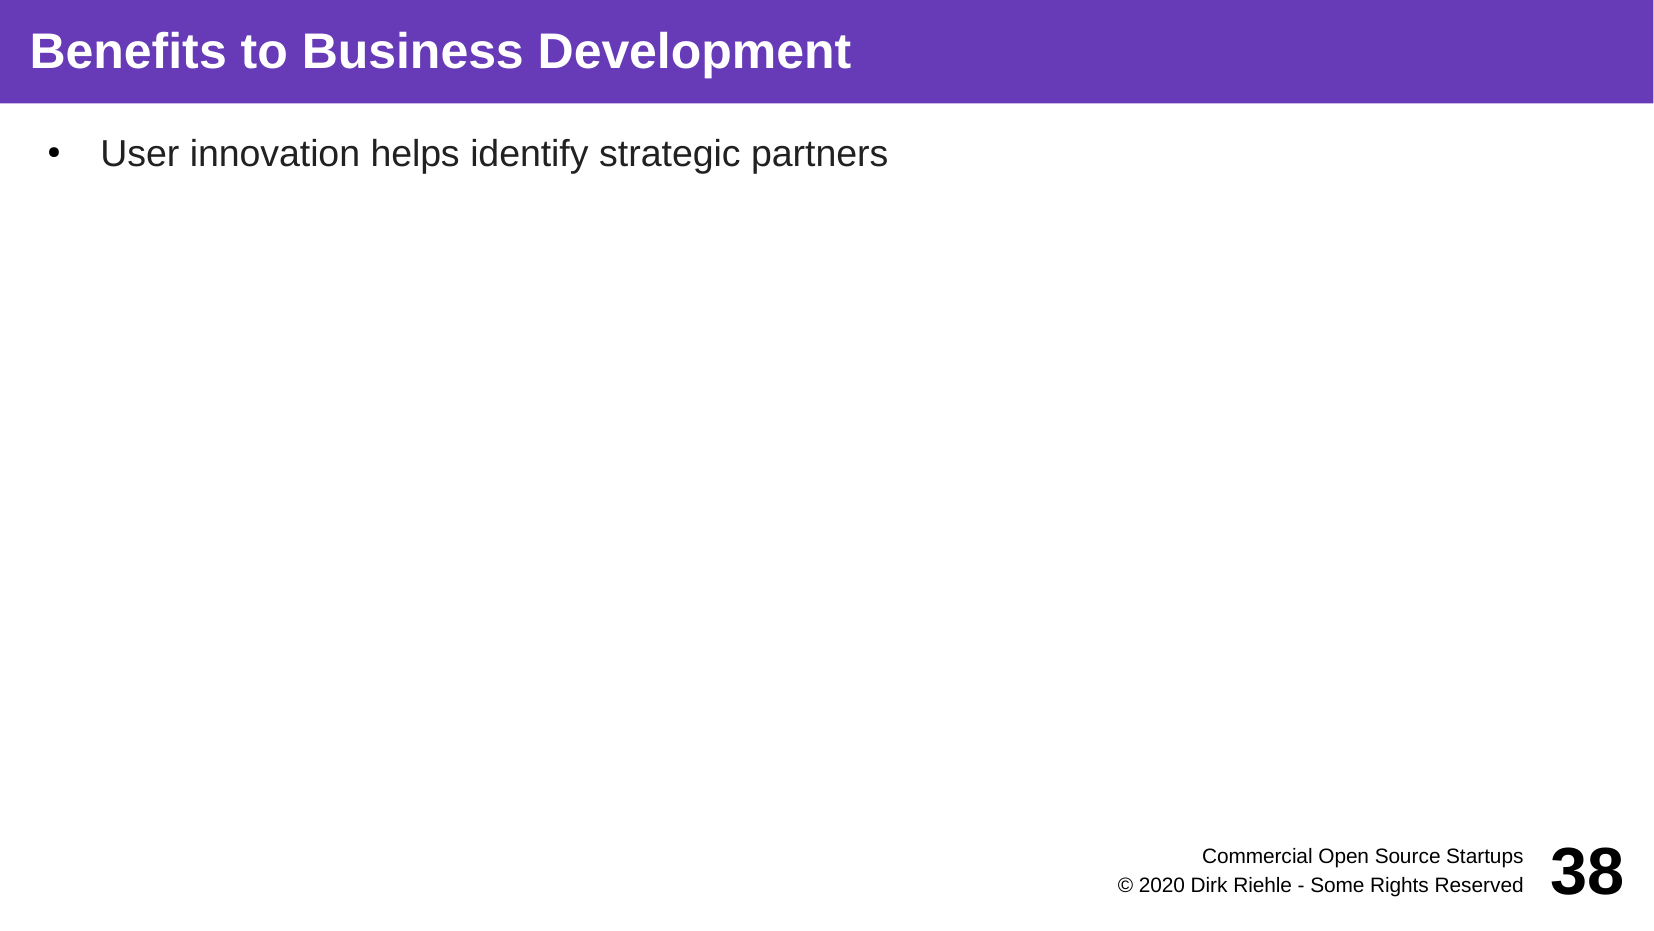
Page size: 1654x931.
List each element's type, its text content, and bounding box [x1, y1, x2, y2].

title Benefits to Business Development [0, 0, 1654, 104]
list User innovation helps identify strategic partners [29, 132, 1625, 813]
